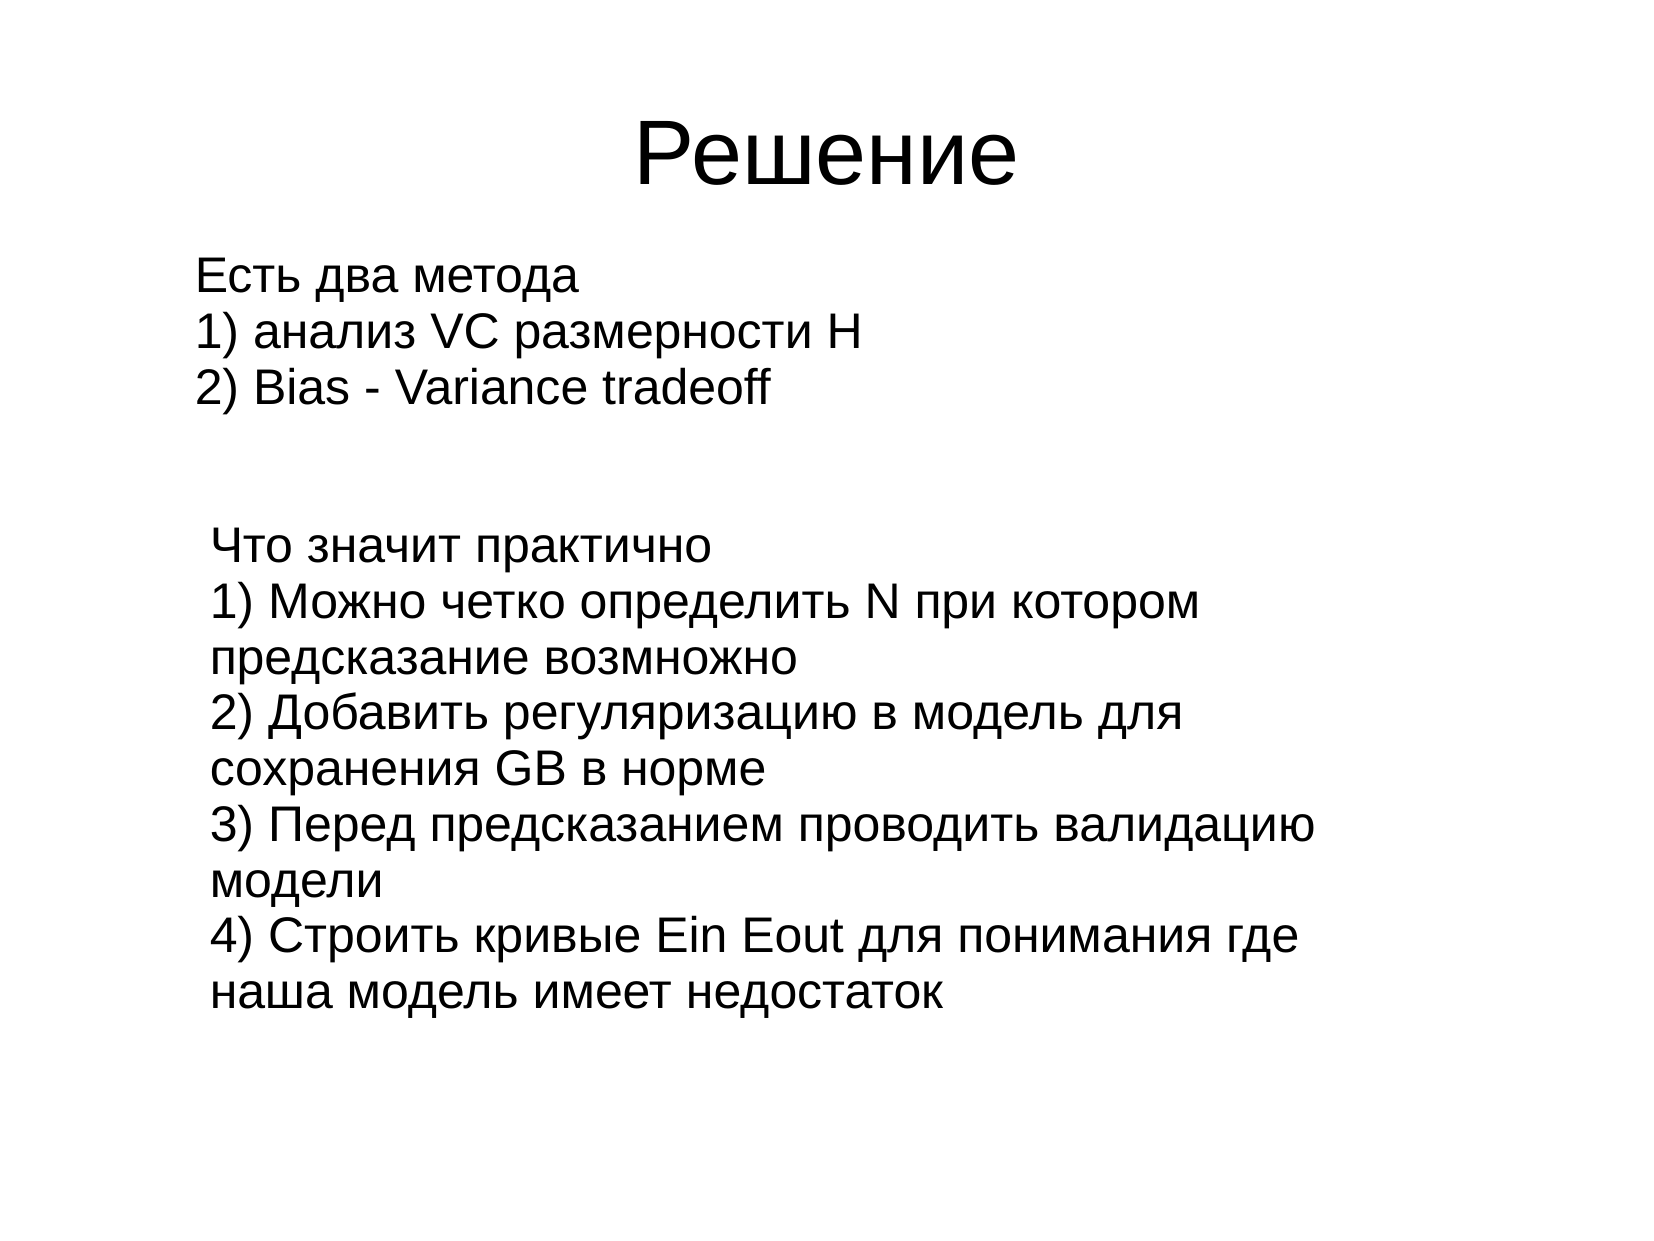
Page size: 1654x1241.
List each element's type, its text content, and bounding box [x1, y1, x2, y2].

text_box Что значит практично 1) Можно четко определить N при котором предсказание возмножно 2) Добавить регуляризацию в модель для сохранения GB в норме 3) Перед предсказанием проводить валидацию модели 4) Строить кривые Ein Eout для понимания где наша модель имеет недостаток [195, 510, 1381, 1032]
title Решение [82, 49, 1571, 257]
text_box Есть два метода 1) анализ VC размерности H 2) Bias - Variance tradeoff [180, 240, 1516, 424]
